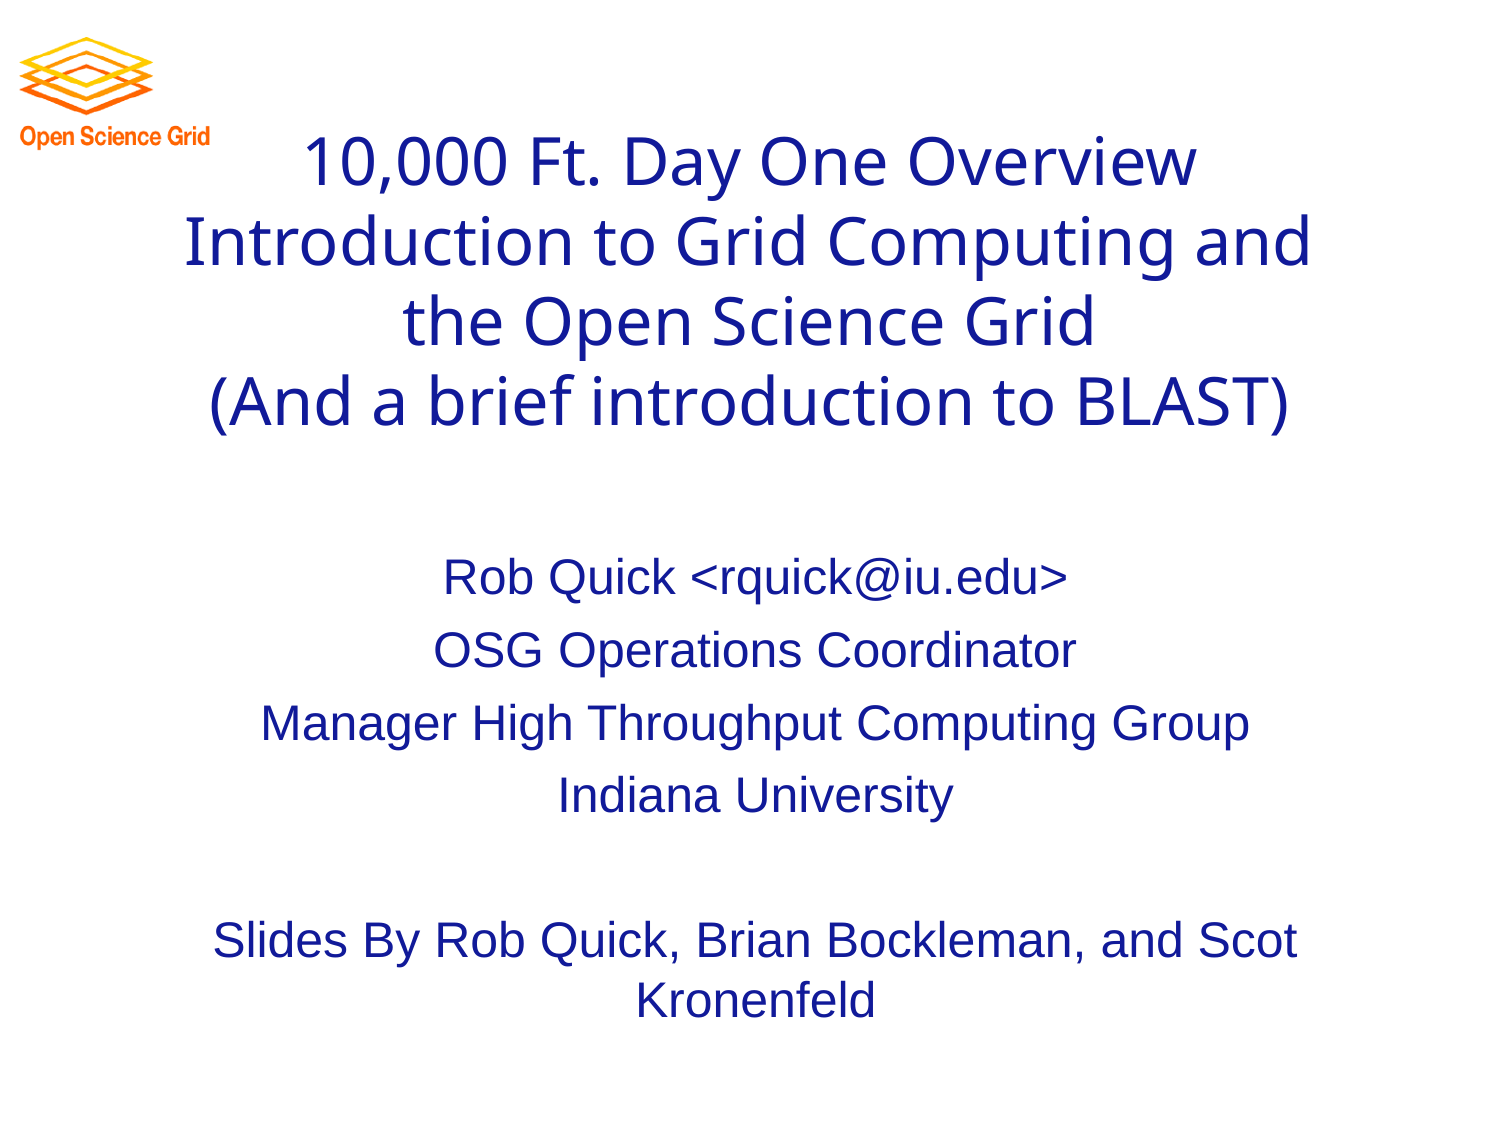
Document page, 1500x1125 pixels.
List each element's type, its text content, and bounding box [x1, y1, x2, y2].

text_box Rob Quick <rquick@iu.edu> OSG Operations Coordinator Manager High Throughput Computing Group Indiana University Slides By Rob Quick, Brian Bockleman, and Scot Kronenfeld [88, 537, 1423, 1035]
picture [0, 14, 229, 167]
title 10,000 Ft. Day One Overview Introduction to Grid Computing and the Open Science Grid (And a brief introduction to BLAST) [112, 111, 1388, 447]
